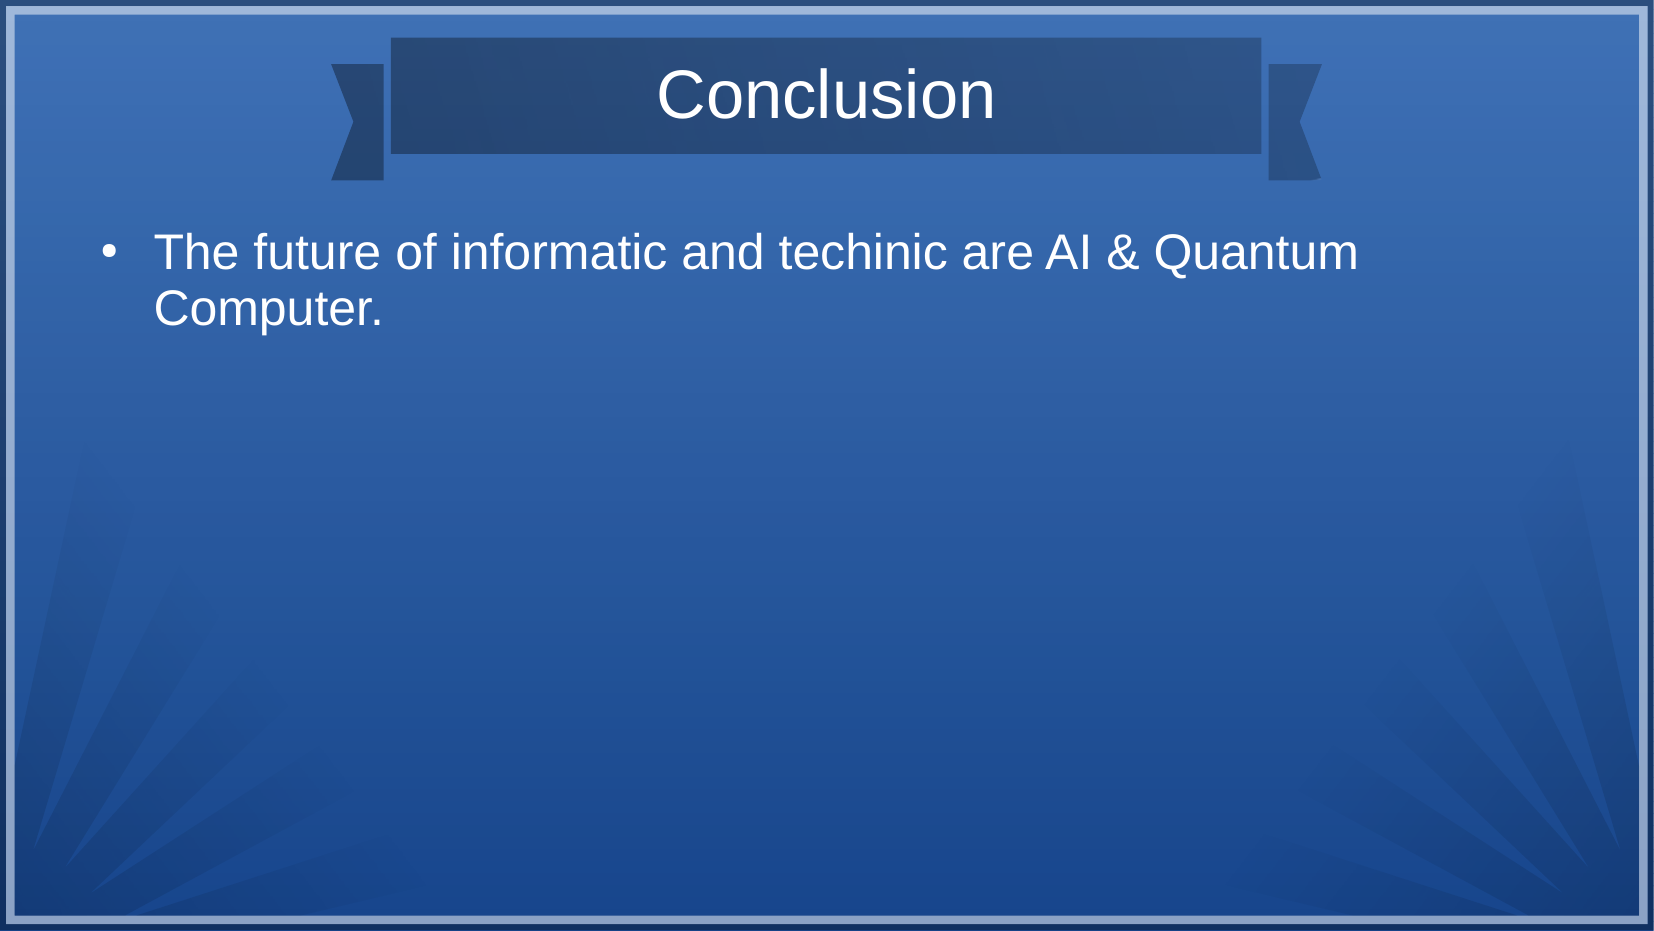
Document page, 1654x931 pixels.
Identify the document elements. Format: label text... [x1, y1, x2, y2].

title Conclusion [389, 35, 1264, 154]
list The future of informatic and techinic are AI & Quantum Computer. [82, 224, 1571, 848]
